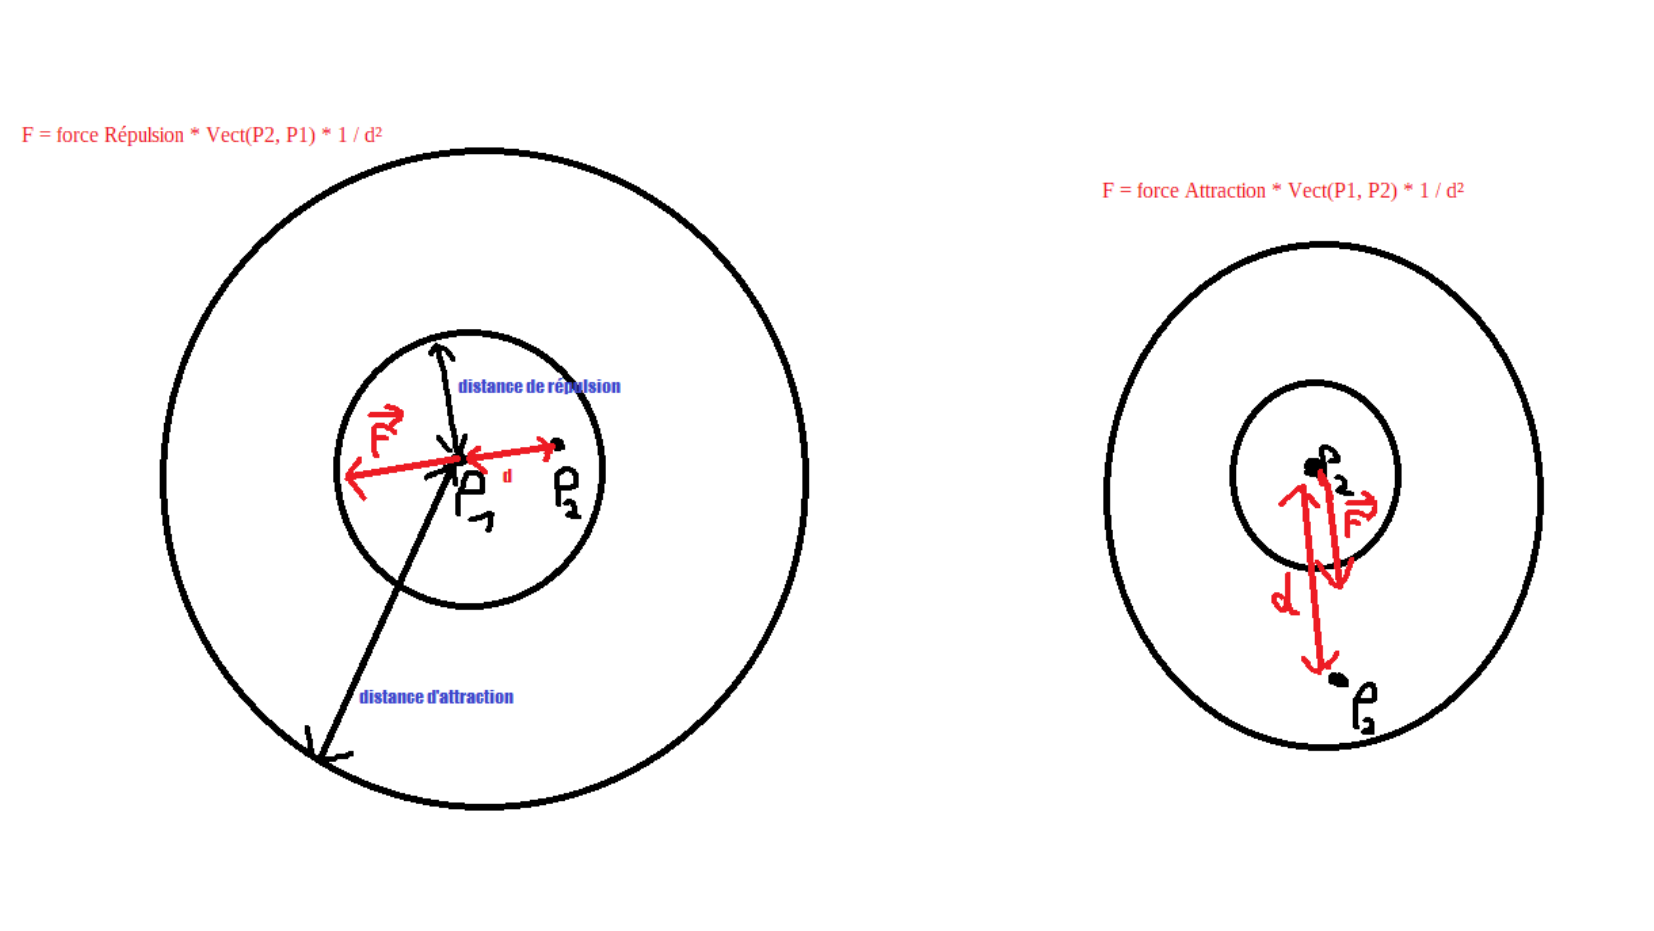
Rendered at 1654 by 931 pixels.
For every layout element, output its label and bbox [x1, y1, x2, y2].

picture [4, 92, 1654, 842]
